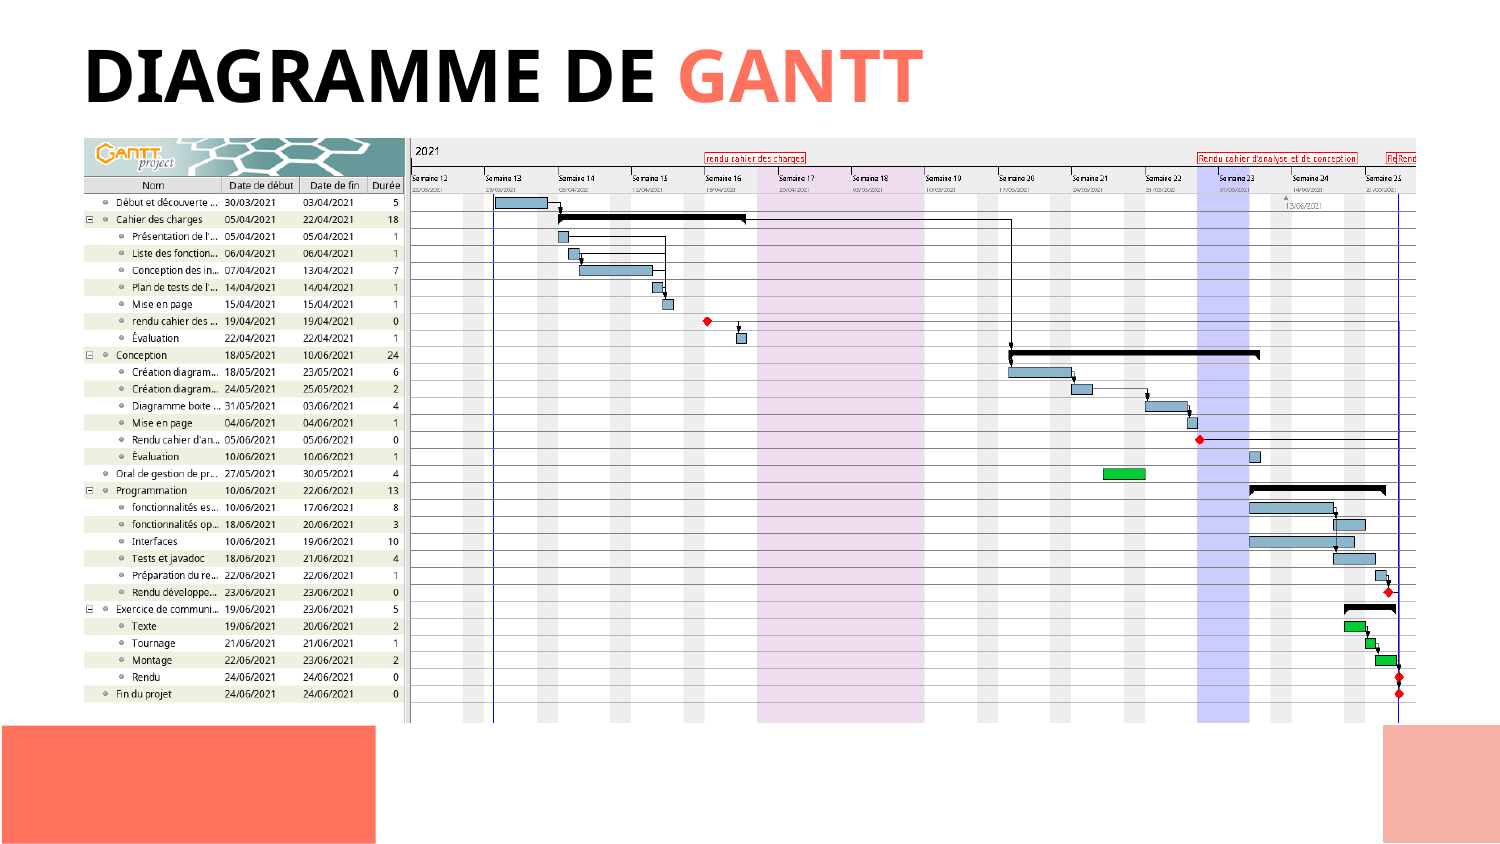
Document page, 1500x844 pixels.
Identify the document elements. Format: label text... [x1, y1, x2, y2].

picture [84, 138, 1416, 723]
title DIAGRAMME DE GANTT [67, 24, 945, 210]
